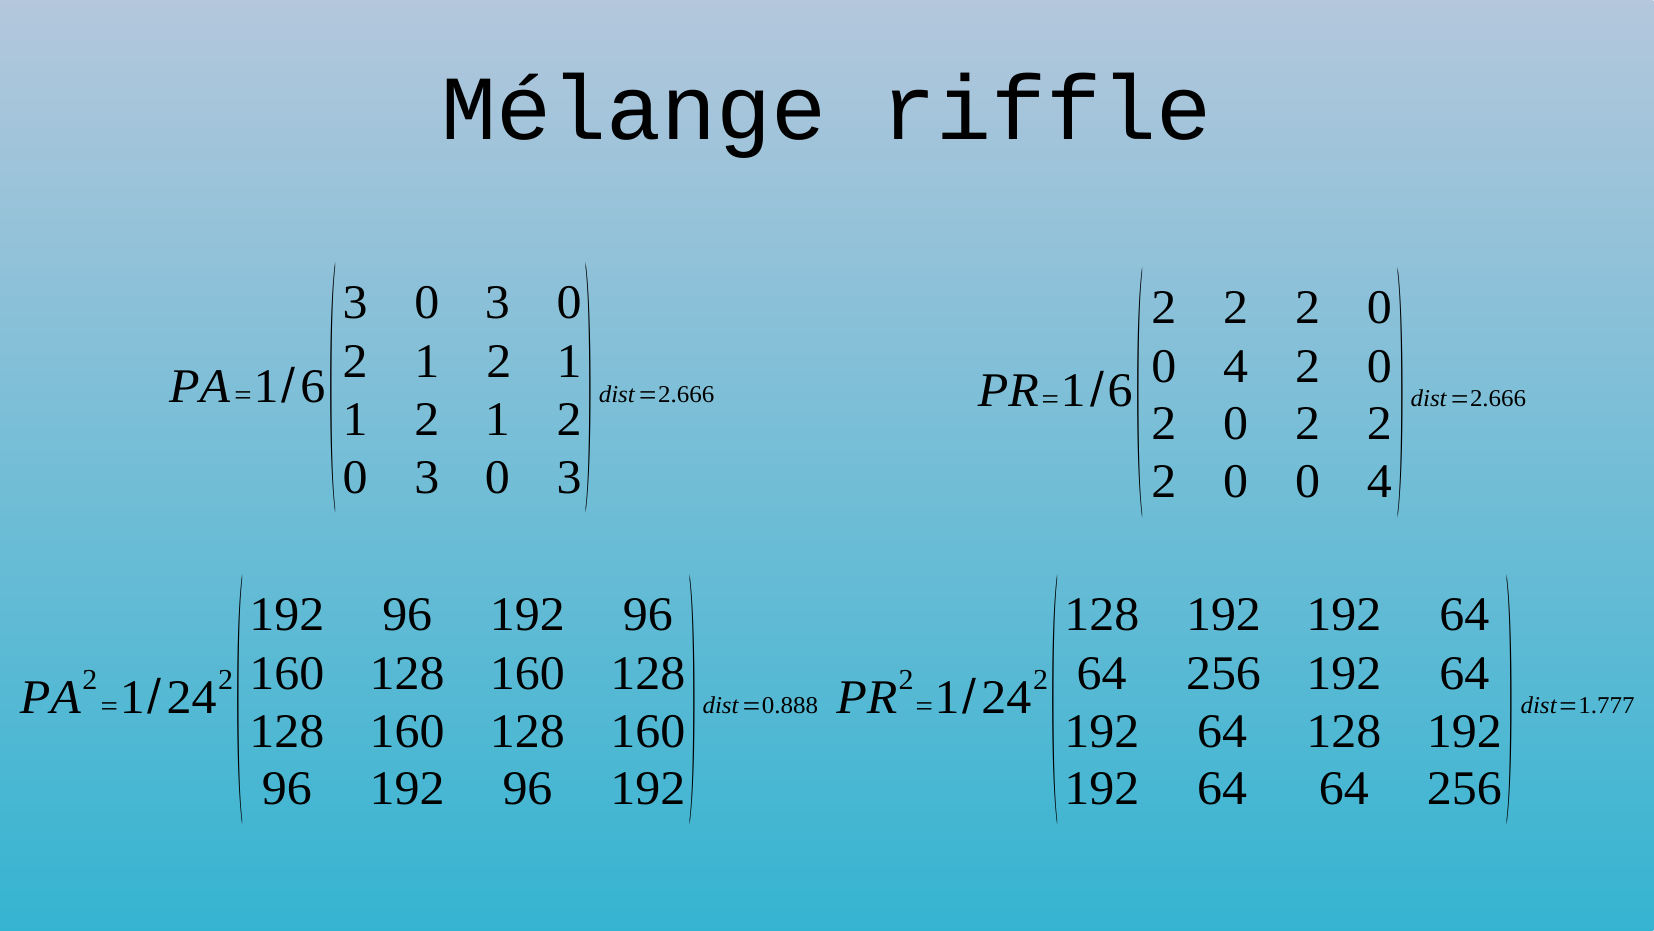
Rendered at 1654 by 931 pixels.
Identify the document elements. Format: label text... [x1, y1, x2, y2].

chart [10, 571, 825, 827]
chart [826, 571, 1642, 827]
title Mélange riffle [82, 37, 1571, 193]
chart [968, 264, 1533, 520]
list [82, 217, 1571, 758]
chart [159, 259, 721, 516]
